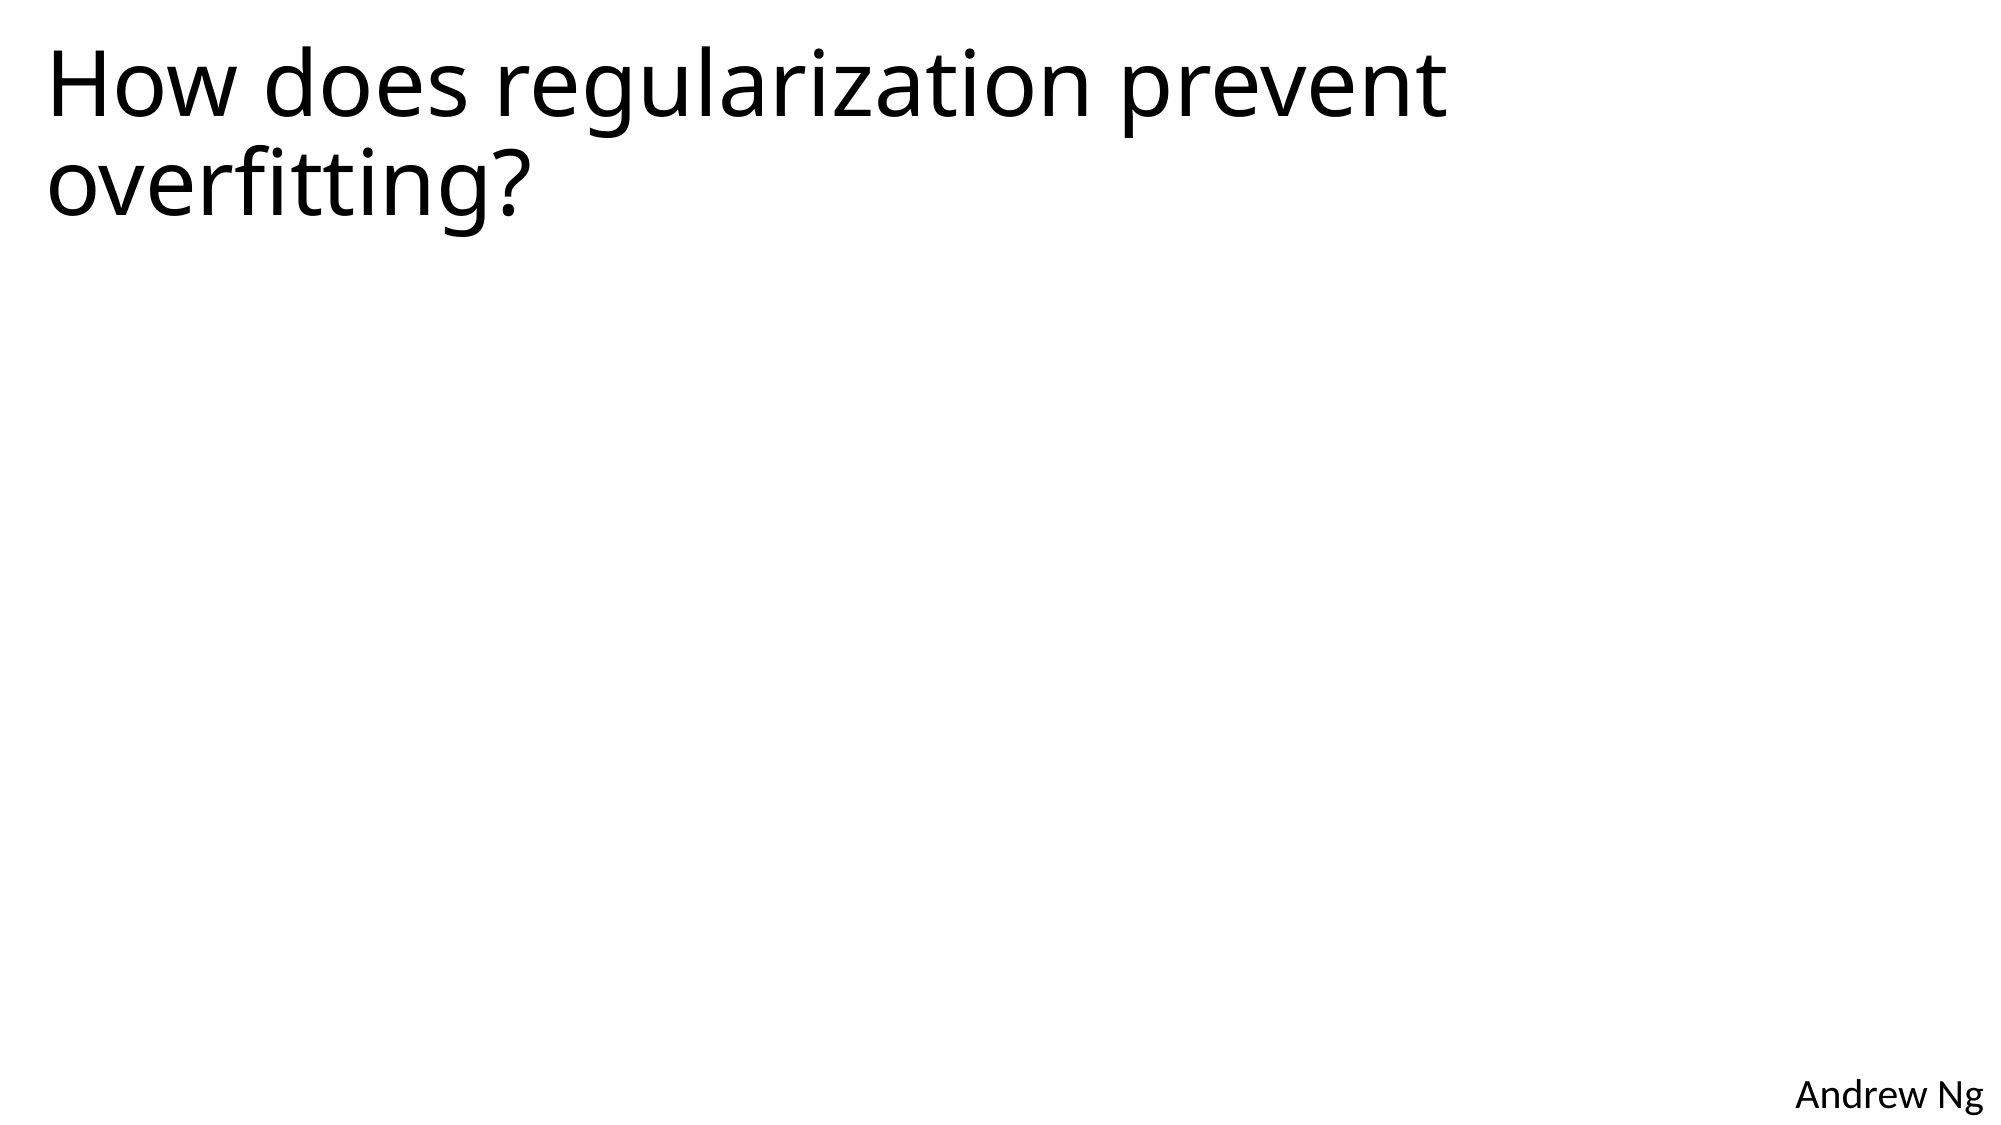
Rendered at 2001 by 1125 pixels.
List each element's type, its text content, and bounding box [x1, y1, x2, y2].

text_box How does regularization prevent overfitting? [30, 29, 1973, 248]
